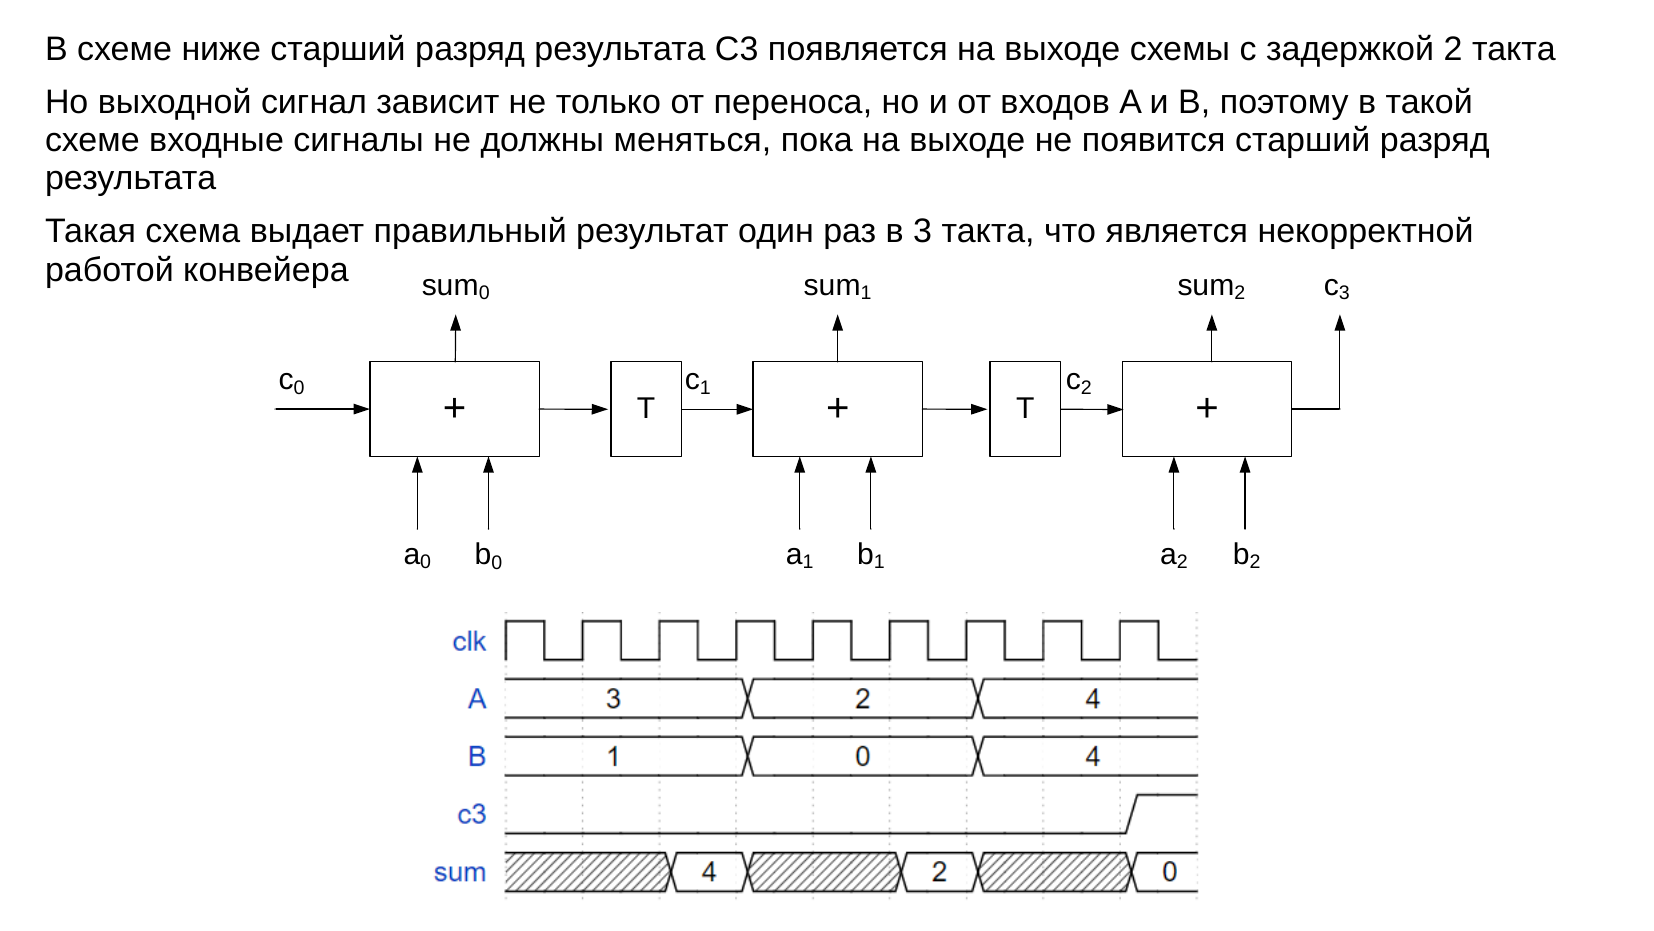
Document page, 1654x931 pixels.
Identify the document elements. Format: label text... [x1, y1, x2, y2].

list В схеме ниже старший разряд результата C3 появляется на выходе схемы с задержкой 2 такта Но выходной сигнал зависит не только от переноса, но и от входов A и B, поэтому в такой схеме входные сигналы не должны меняться, пока на выходе не появится старший разряд результата Такая схема выдает правильный результат один раз в 3 такта, что является некорректной работой конвейера [45, 30, 1576, 301]
picture [272, 301, 1352, 577]
picture [414, 612, 1201, 919]
